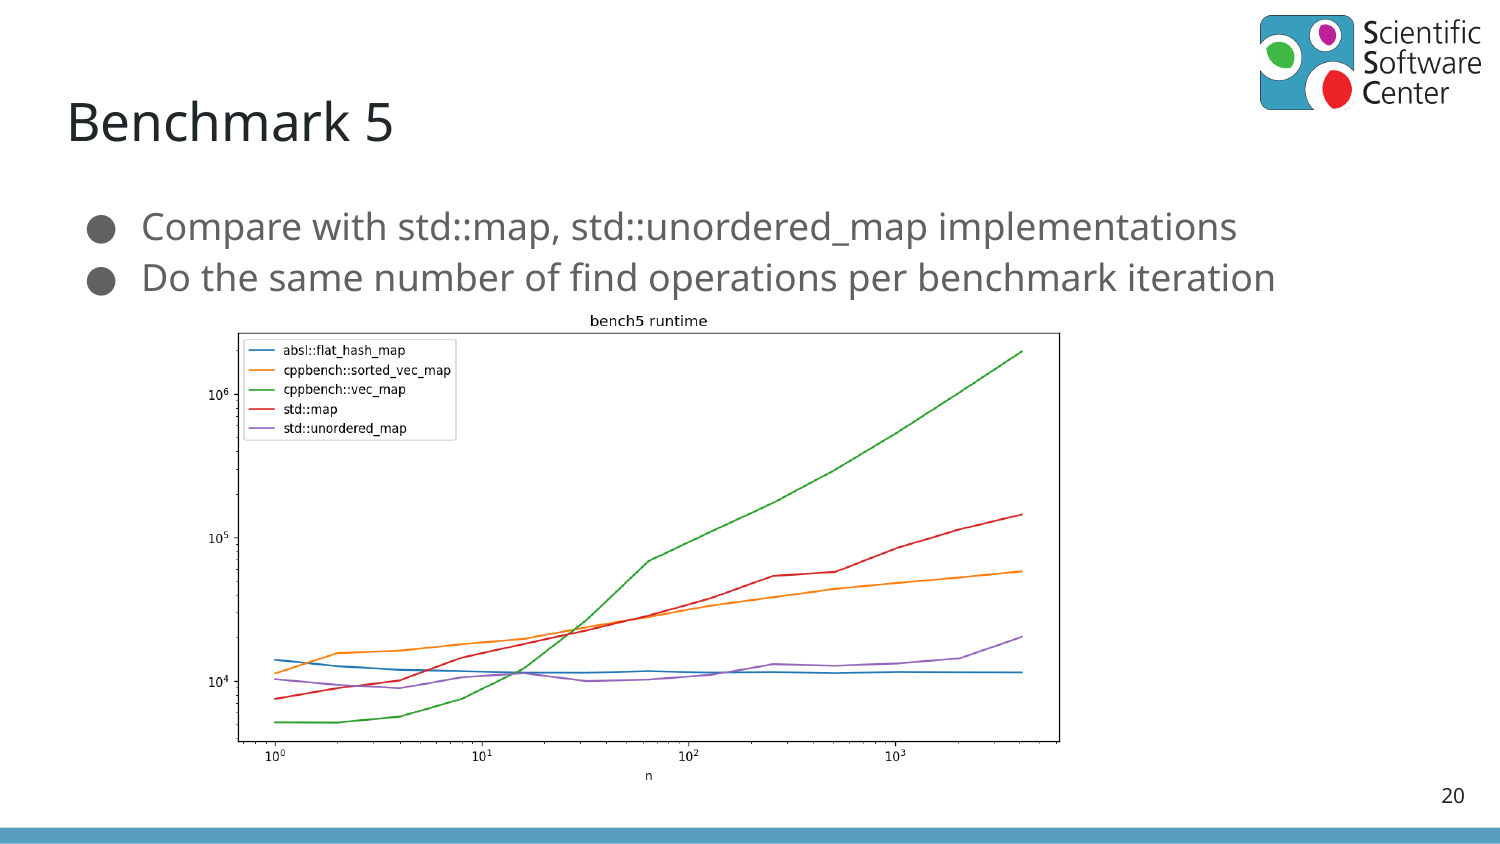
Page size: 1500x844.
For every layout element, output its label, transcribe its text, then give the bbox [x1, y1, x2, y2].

picture [198, 306, 1067, 791]
slide_number <number> [1389, 764, 1480, 830]
list Compare with std::map, std::unordered_map implementations Do the same number of find operations per benchmark iteration [51, 180, 1449, 781]
title Benchmark 5 [51, 72, 1449, 167]
picture [1260, 15, 1481, 110]
